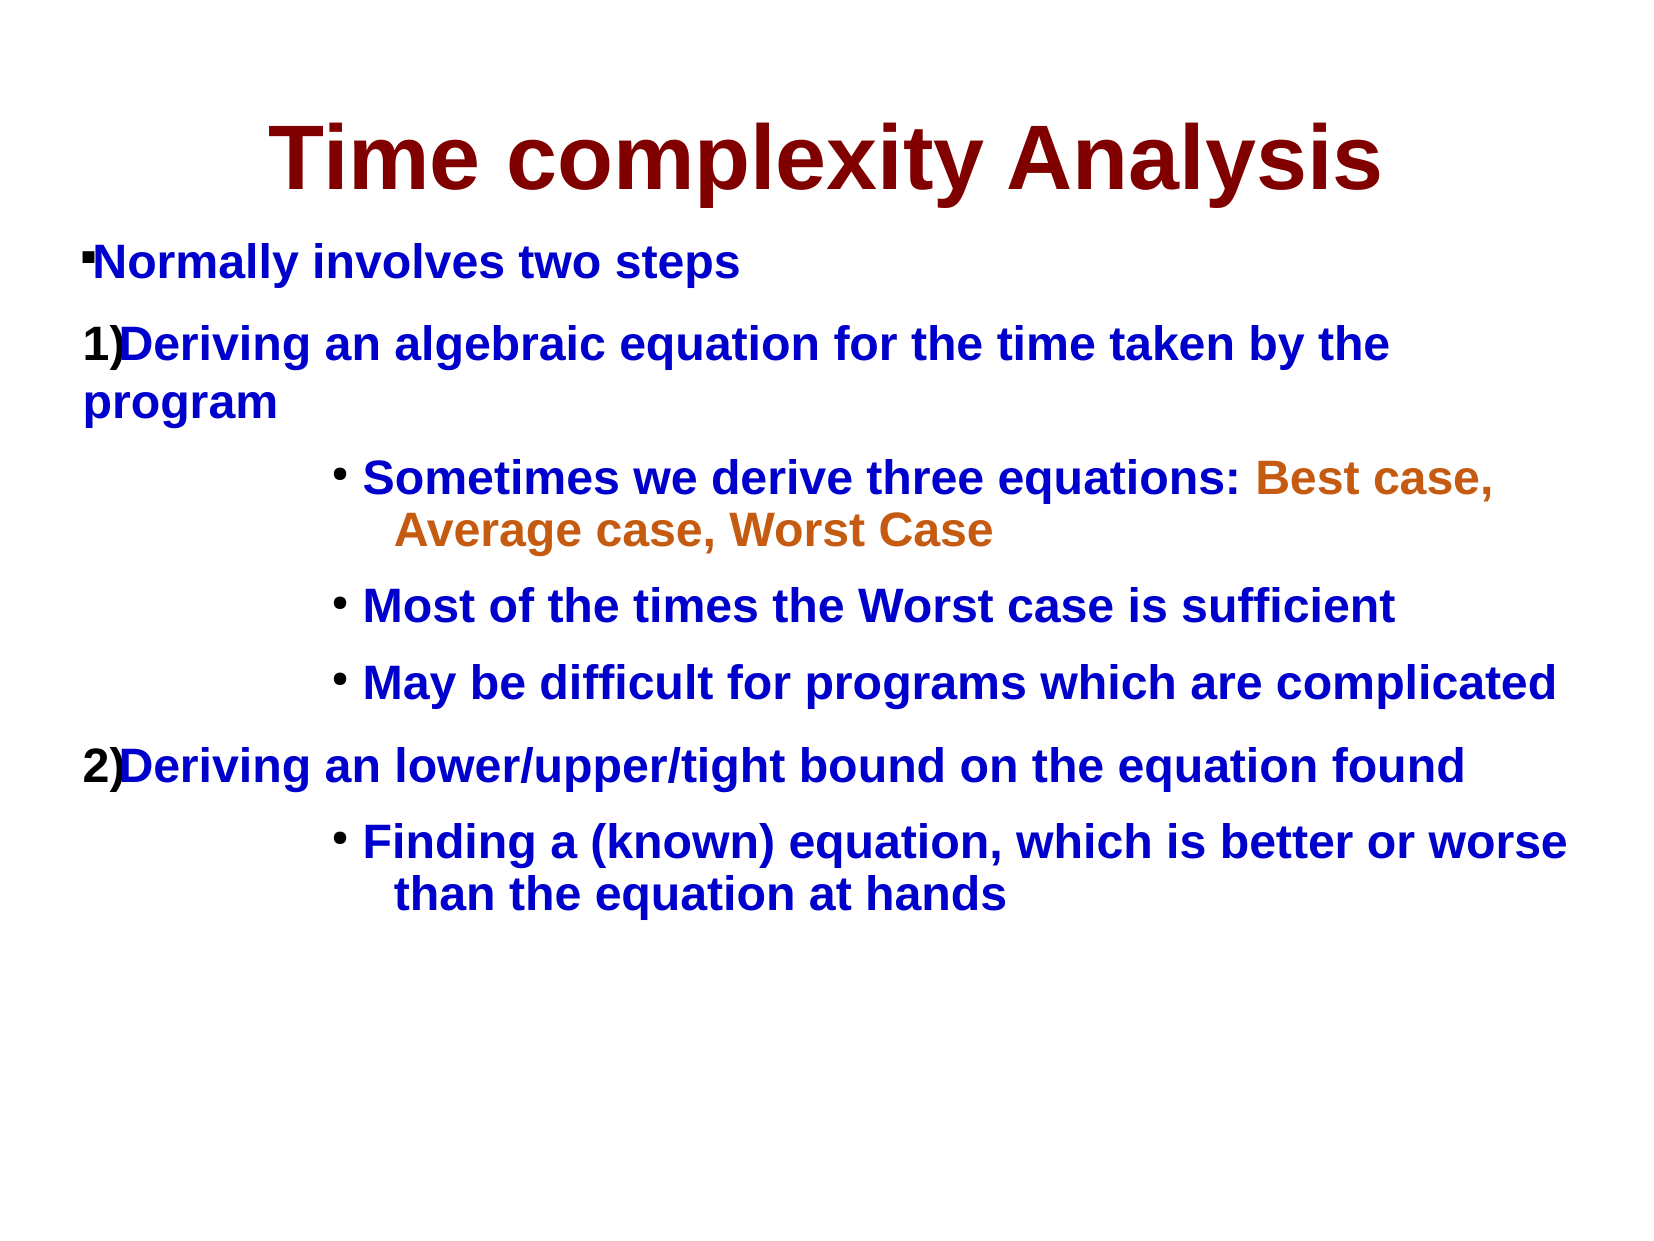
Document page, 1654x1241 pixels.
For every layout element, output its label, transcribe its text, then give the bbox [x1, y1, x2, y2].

list Normally involves two steps Deriving an algebraic equation for the time taken by the program Sometimes we derive three equations: Best case, Average case, Worst Case Most of the times the Worst case is sufficient May be difficult for programs which are complicated Deriving an lower/upper/tight bound on the equation found Finding a (known) equation, which is better or worse than the equation at hands [82, 229, 1571, 950]
title Time complexity Analysis [82, 49, 1571, 229]
